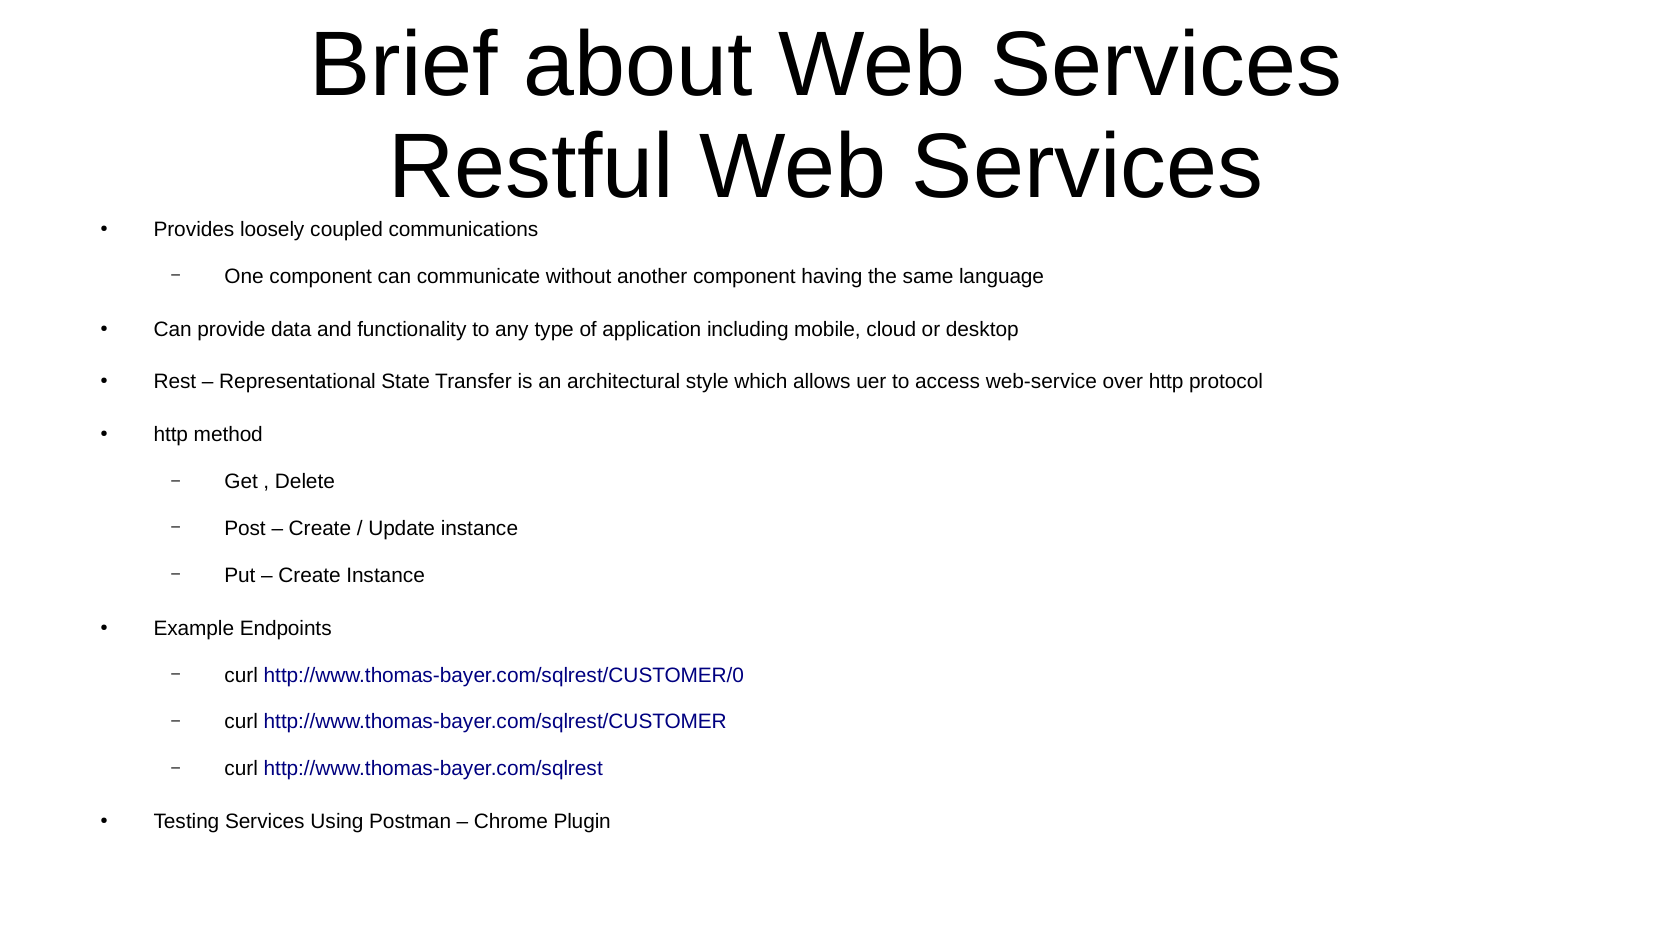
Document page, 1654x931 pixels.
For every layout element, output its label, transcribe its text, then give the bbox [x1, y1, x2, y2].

list Provides loosely coupled communications One component can communicate without another component having the same language Can provide data and functionality to any type of application including mobile, cloud or desktop Rest – Representational State Transfer is an architectural style which allows uer to access web-service over http protocol http method Get , Delete Post – Create / Update instance Put – Create Instance Example Endpoints curl http://www.thomas-bayer.com/sqlrest/CUSTOMER/0 curl http://www.thomas-bayer.com/sqlrest/CUSTOMER curl http://www.thomas-bayer.com/sqlrest Testing Services Using Postman – Chrome Plugin [82, 217, 1651, 916]
title Brief about Web Services Restful Web Services [82, 12, 1571, 217]
